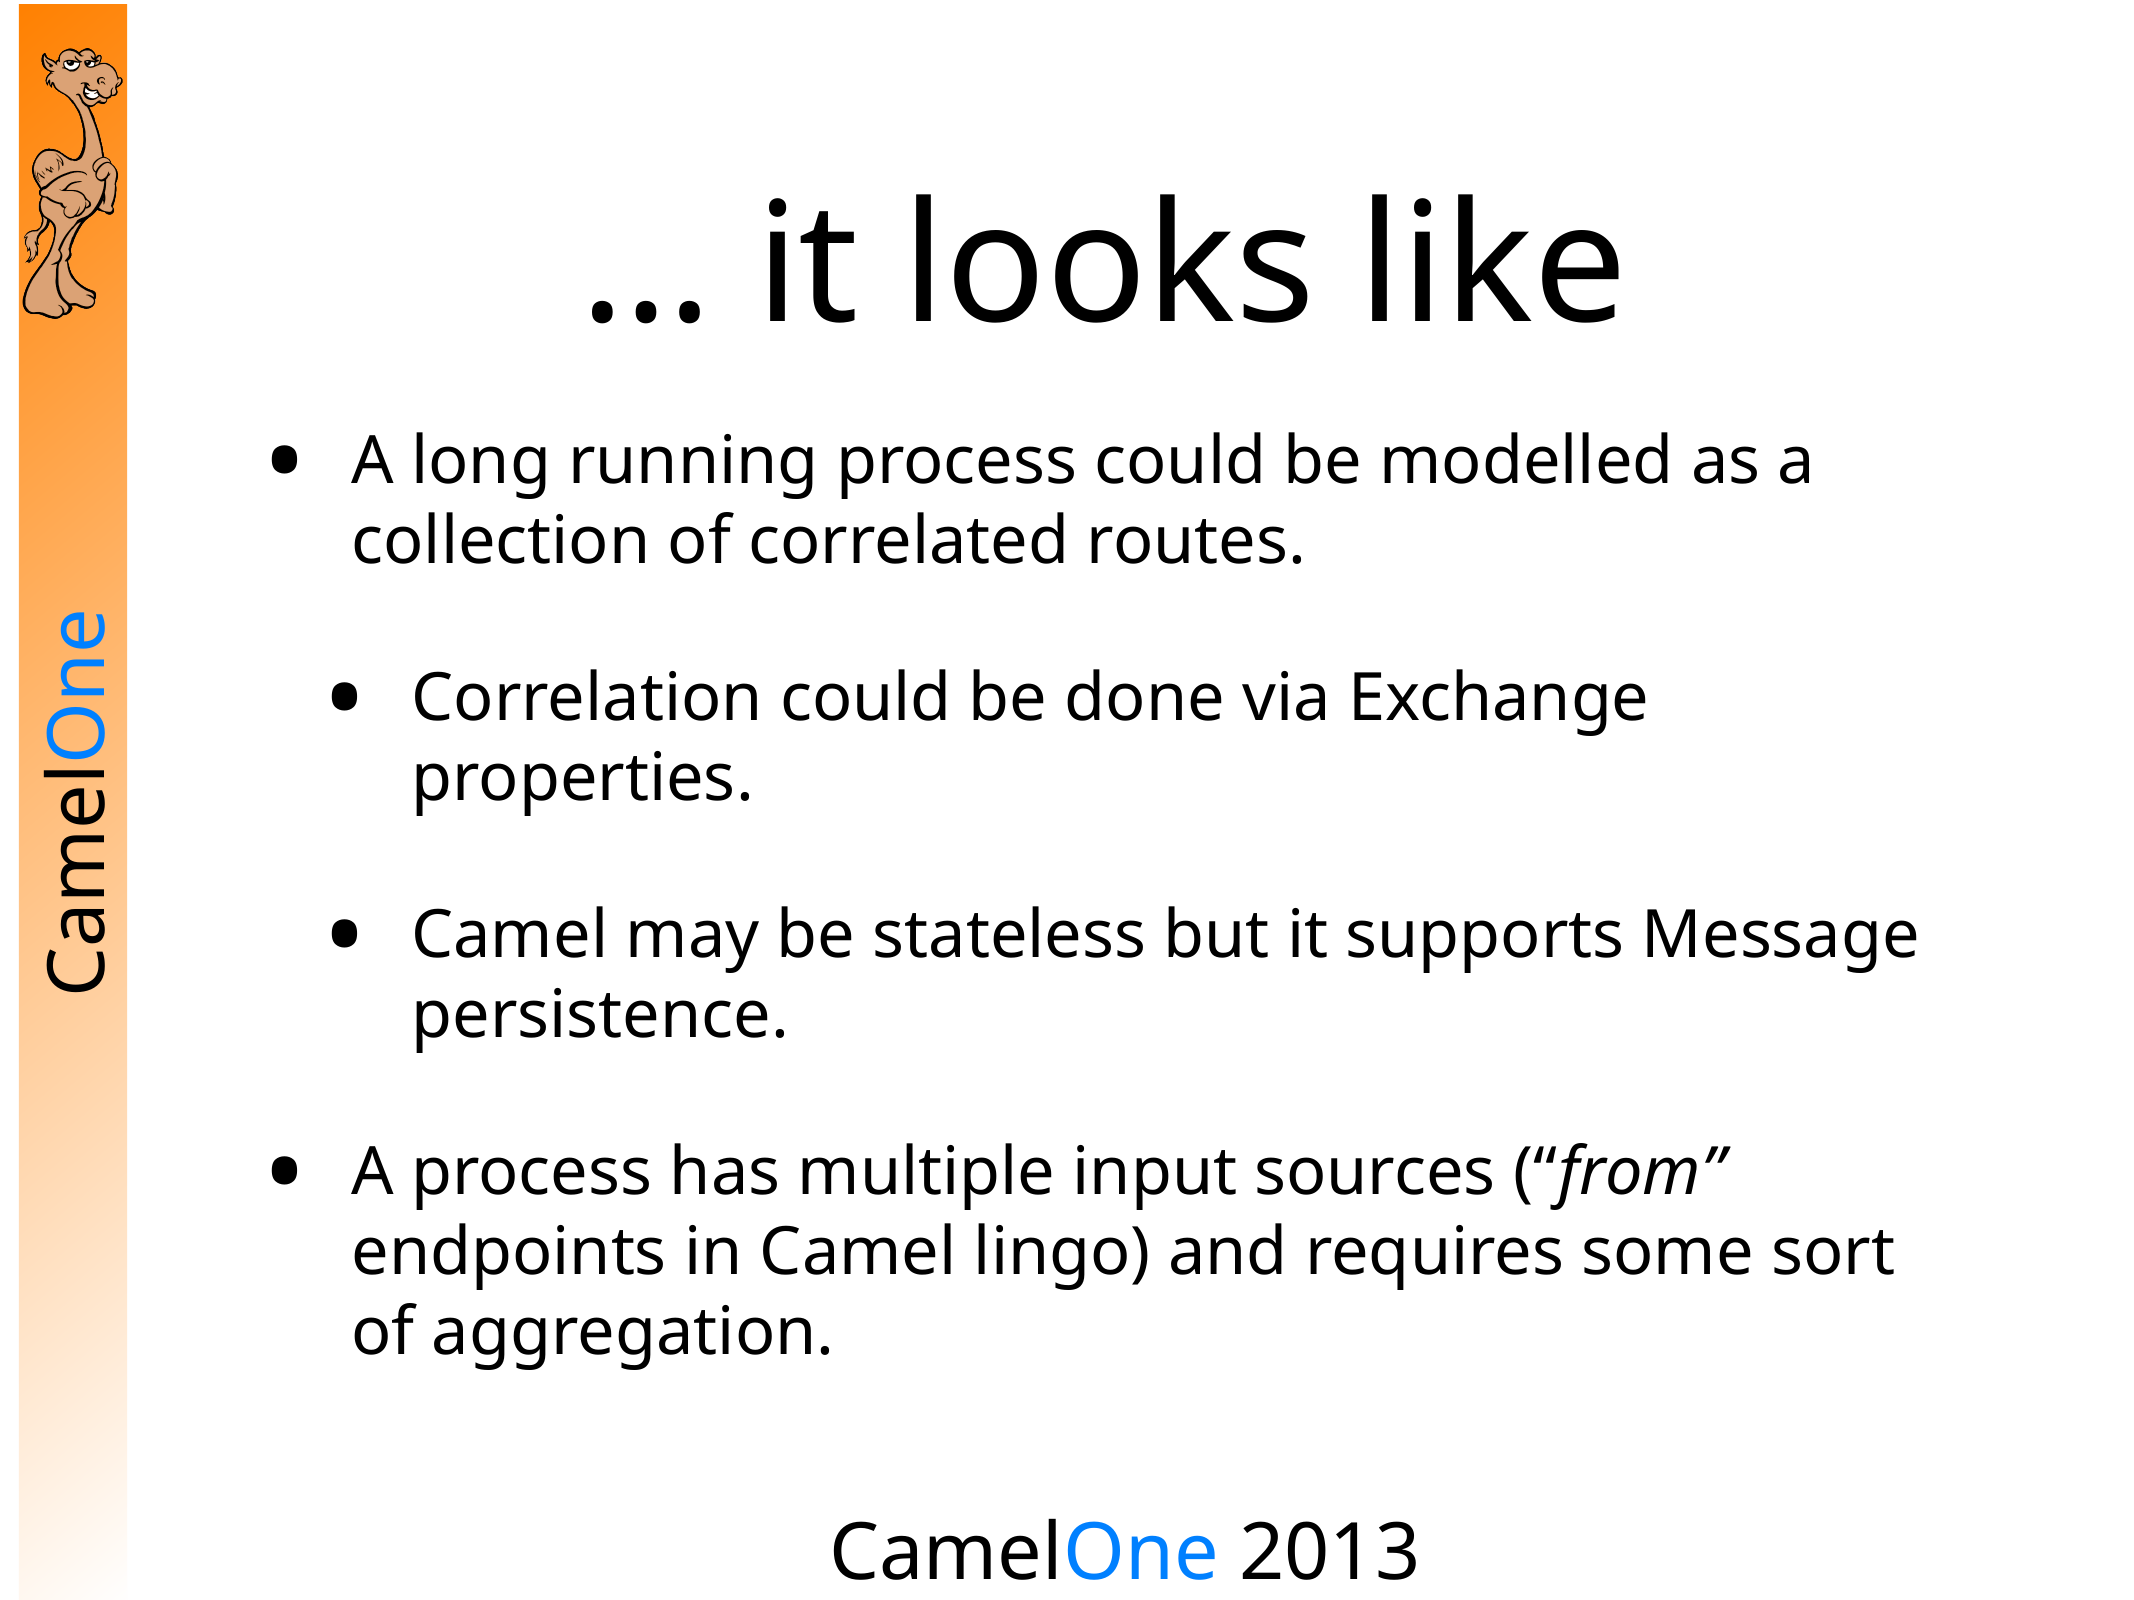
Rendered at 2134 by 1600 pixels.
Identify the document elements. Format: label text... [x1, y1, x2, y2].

title … it looks like [228, 146, 1981, 364]
list A long running process could be modelled as a collection of correlated routes. Correlation could be done via Exchange properties. Camel may be stateless but it supports Message persistence. A process has multiple input sources (“from” endpoints in Camel lingo) and requires some sort of aggregation. [228, 365, 1981, 1420]
picture [22, 48, 123, 319]
title Q&A [18, 339, 128, 433]
